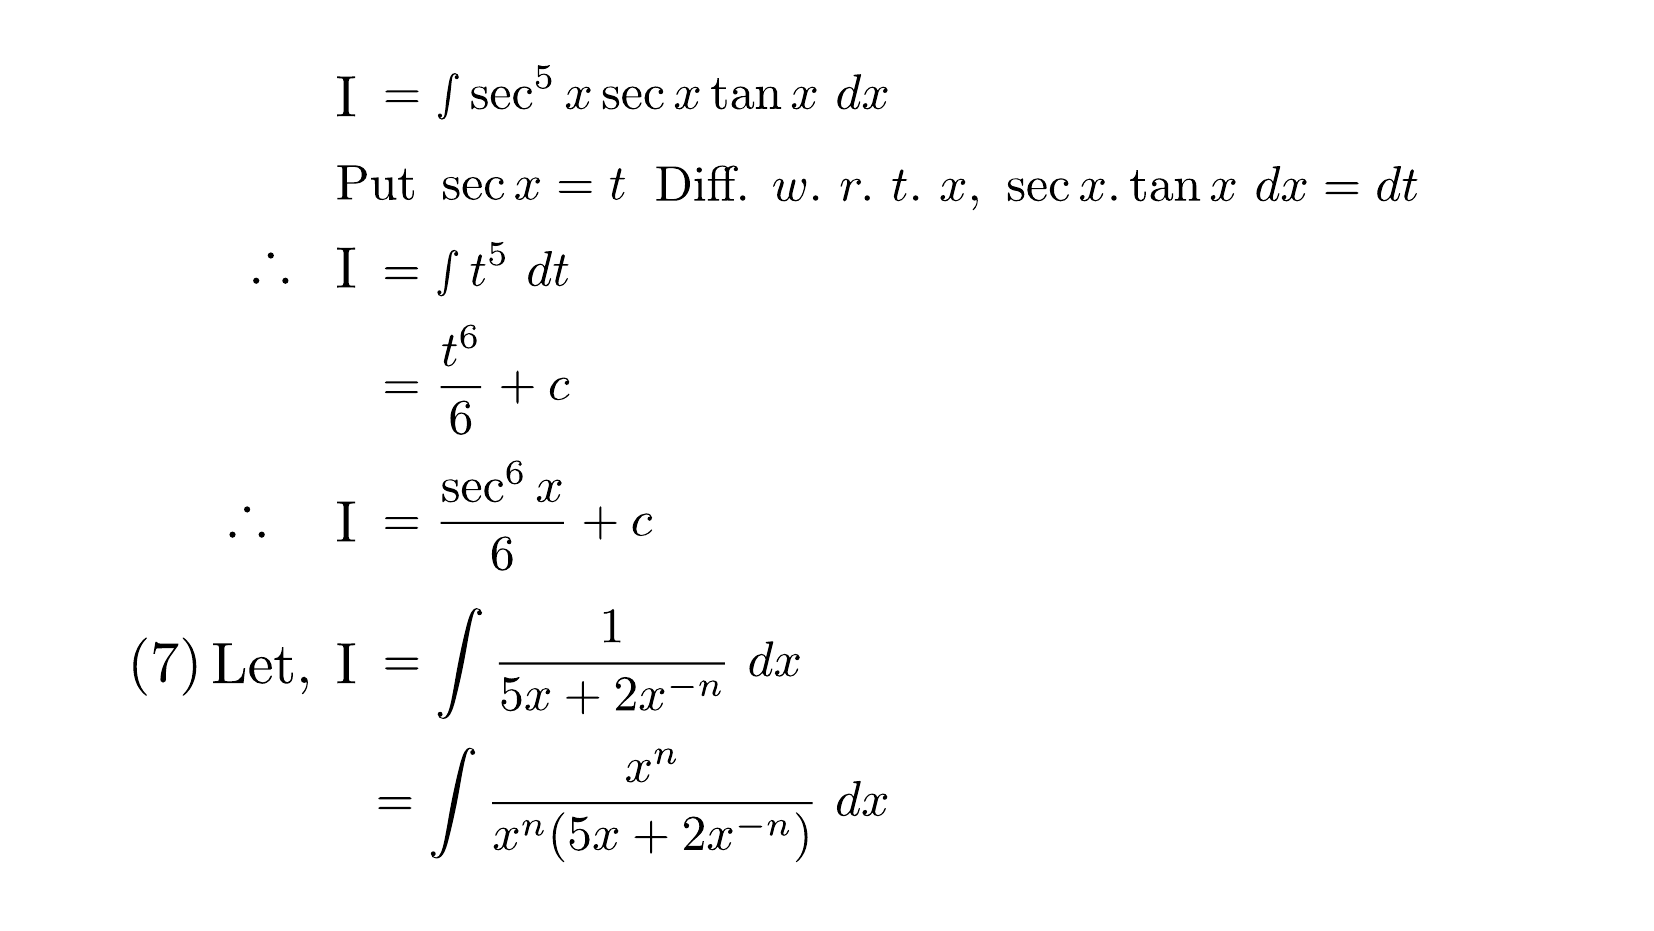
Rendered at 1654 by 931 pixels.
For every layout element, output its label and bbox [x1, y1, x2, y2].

text_box [337, 165, 626, 201]
text_box [253, 252, 289, 284]
text_box [384, 324, 570, 435]
text_box [384, 241, 569, 297]
text_box [384, 608, 800, 719]
title [47, 37, 1607, 886]
text_box [130, 637, 197, 696]
text_box [229, 506, 265, 538]
text_box [377, 747, 888, 863]
text_box [337, 501, 356, 542]
text_box [384, 460, 653, 571]
text_box [337, 643, 356, 684]
text_box [337, 247, 356, 288]
text_box [656, 165, 1418, 211]
text_box [337, 76, 356, 117]
text_box [213, 643, 308, 695]
text_box [385, 65, 888, 120]
